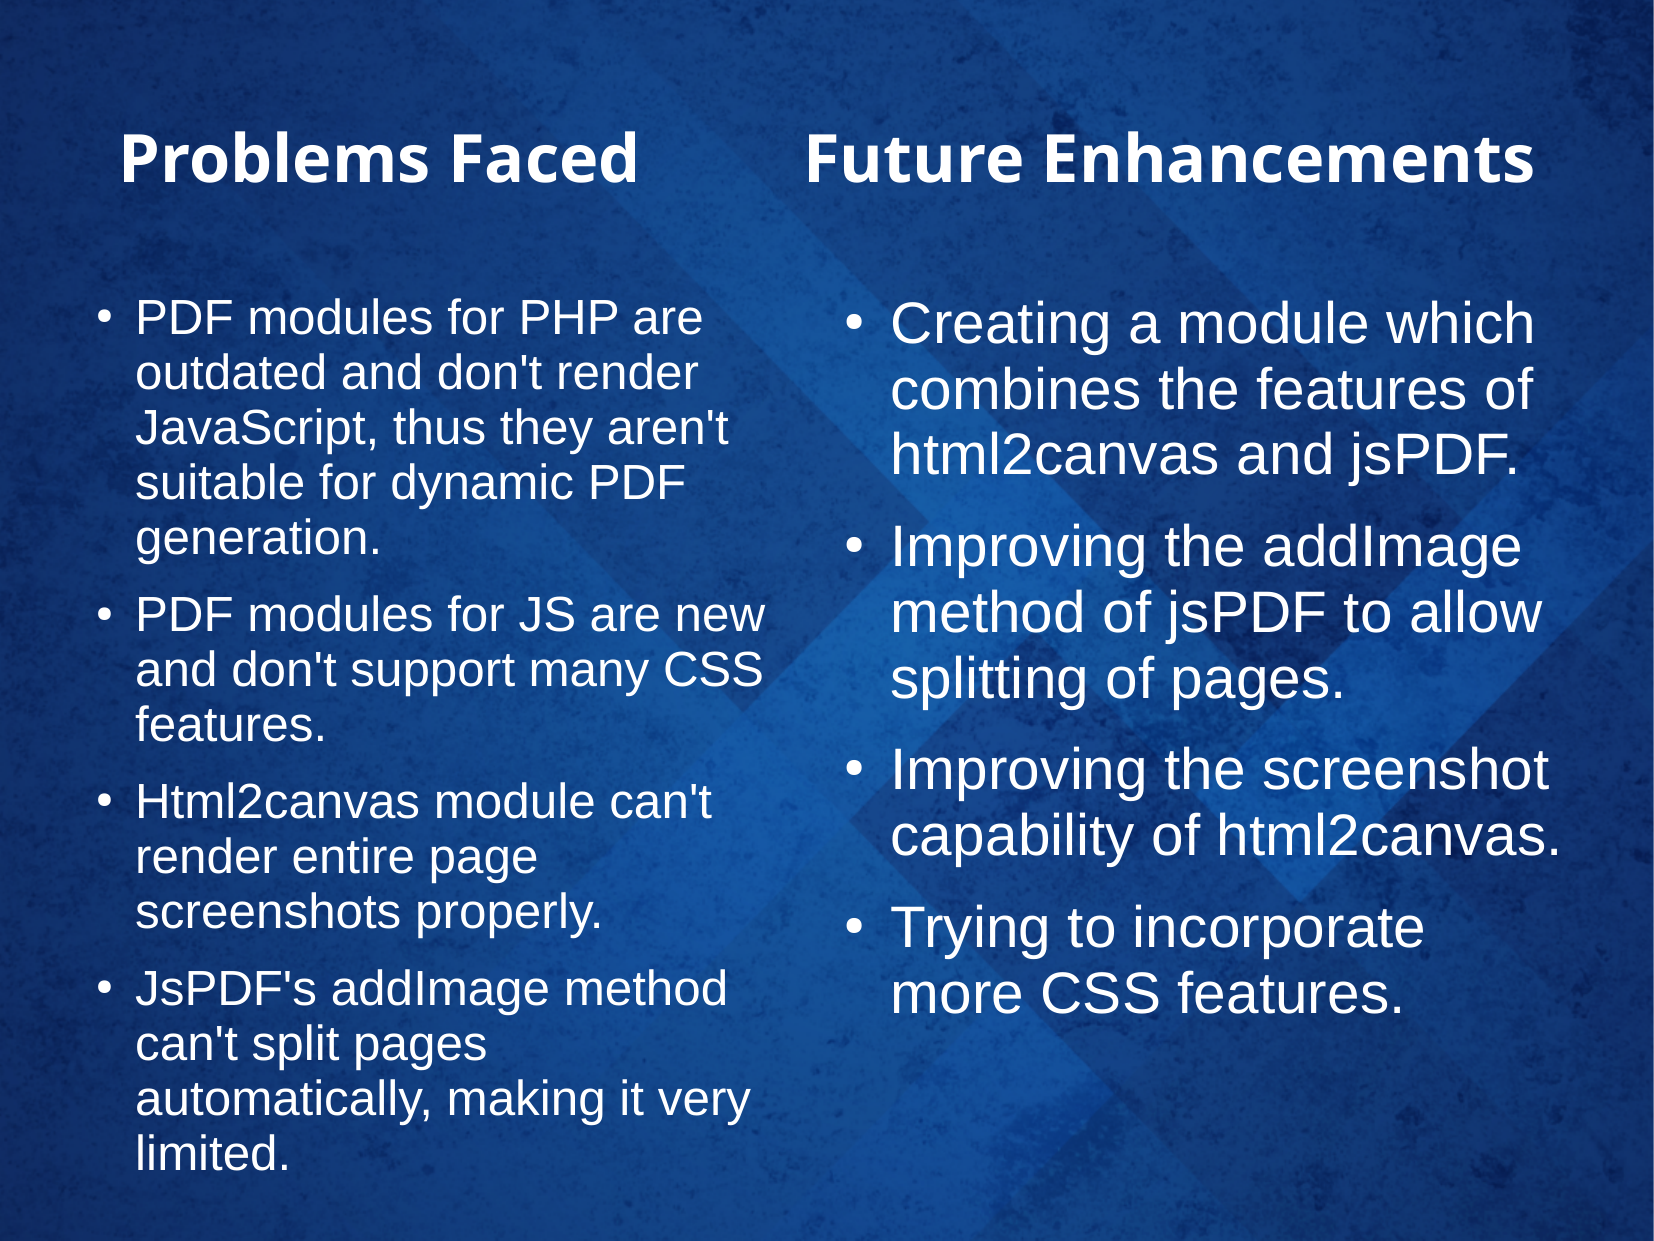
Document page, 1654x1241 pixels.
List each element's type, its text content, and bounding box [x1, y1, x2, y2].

list Creating a module which combines the features of html2canvas and jsPDF. Improving the addImage method of jsPDF to allow splitting of pages. Improving the screenshot capability of html2canvas. Trying to incorporate more CSS features. [828, 290, 1571, 1170]
picture [0, 0, 1654, 1241]
title Future Enhancements [875, 52, 1654, 260]
title Problems Faced [118, 52, 875, 260]
list PDF modules for PHP are outdated and don't render JavaScript, thus they aren't suitable for dynamic PDF generation. PDF modules for JS are new and don't support many CSS features. Html2canvas module can't render entire page screenshots properly. JsPDF's addImage method can't split pages automatically, making it very limited. [82, 290, 793, 1182]
